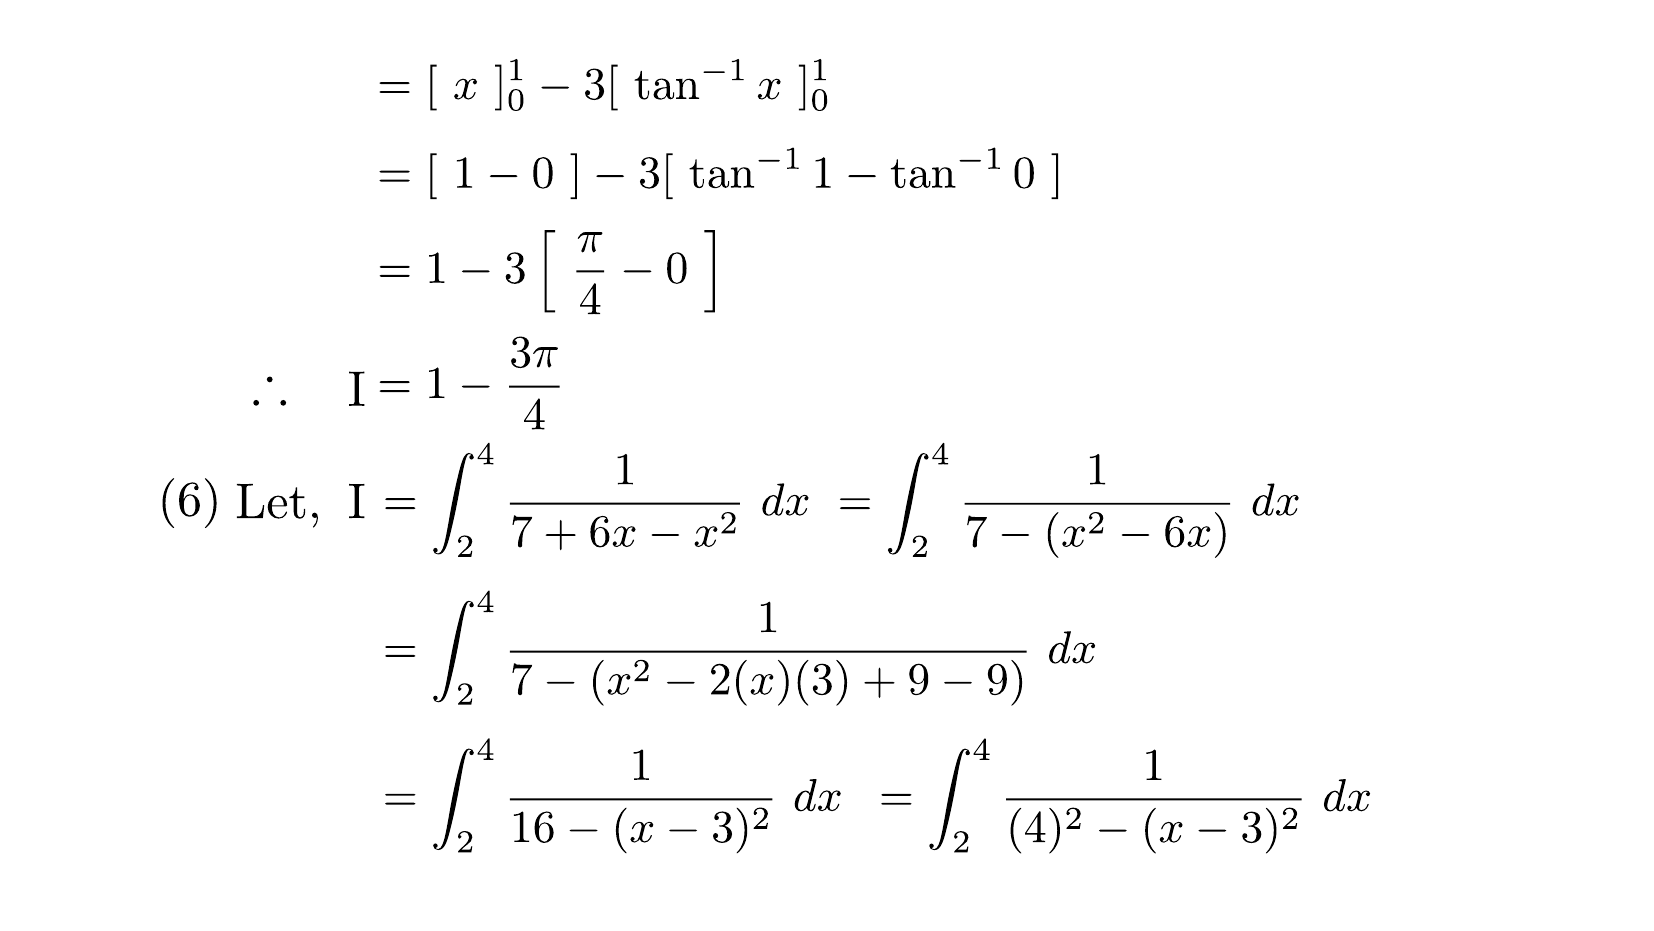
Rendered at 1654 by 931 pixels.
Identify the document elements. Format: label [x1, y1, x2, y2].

text_box [880, 738, 1371, 854]
text_box [379, 336, 560, 430]
text_box [253, 376, 287, 406]
subtitle [59, 35, 1607, 898]
text_box [379, 58, 828, 111]
text_box [384, 738, 841, 854]
text_box [379, 147, 1059, 200]
text_box [160, 478, 217, 529]
text_box [839, 442, 1299, 558]
text_box [349, 483, 365, 519]
text_box [384, 590, 1096, 706]
text_box [379, 230, 715, 315]
text_box [349, 371, 365, 406]
text_box [384, 442, 809, 557]
text_box [236, 483, 318, 528]
